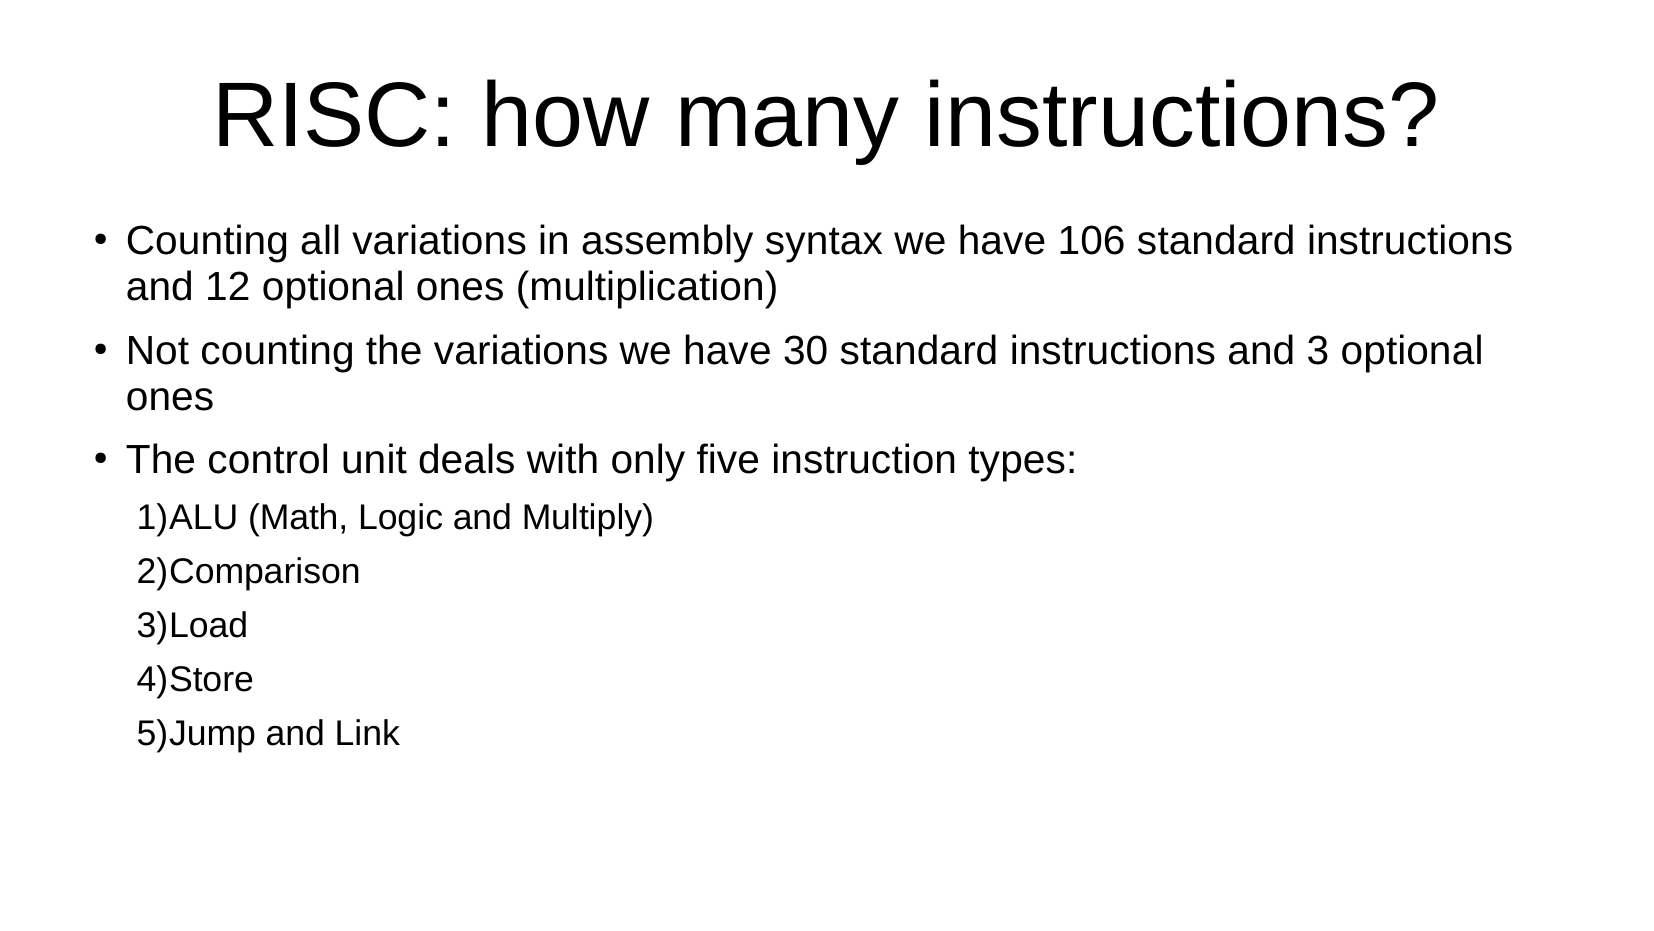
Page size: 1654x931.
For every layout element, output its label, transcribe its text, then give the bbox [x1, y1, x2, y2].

list Counting all variations in assembly syntax we have 106 standard instructions and 12 optional ones (multiplication) Not counting the variations we have 30 standard instructions and 3 optional ones The control unit deals with only five instruction types: ALU (Math, Logic and Multiply) Comparison Load Store Jump and Link [82, 217, 1571, 758]
title RISC: how many instructions? [82, 37, 1571, 193]
